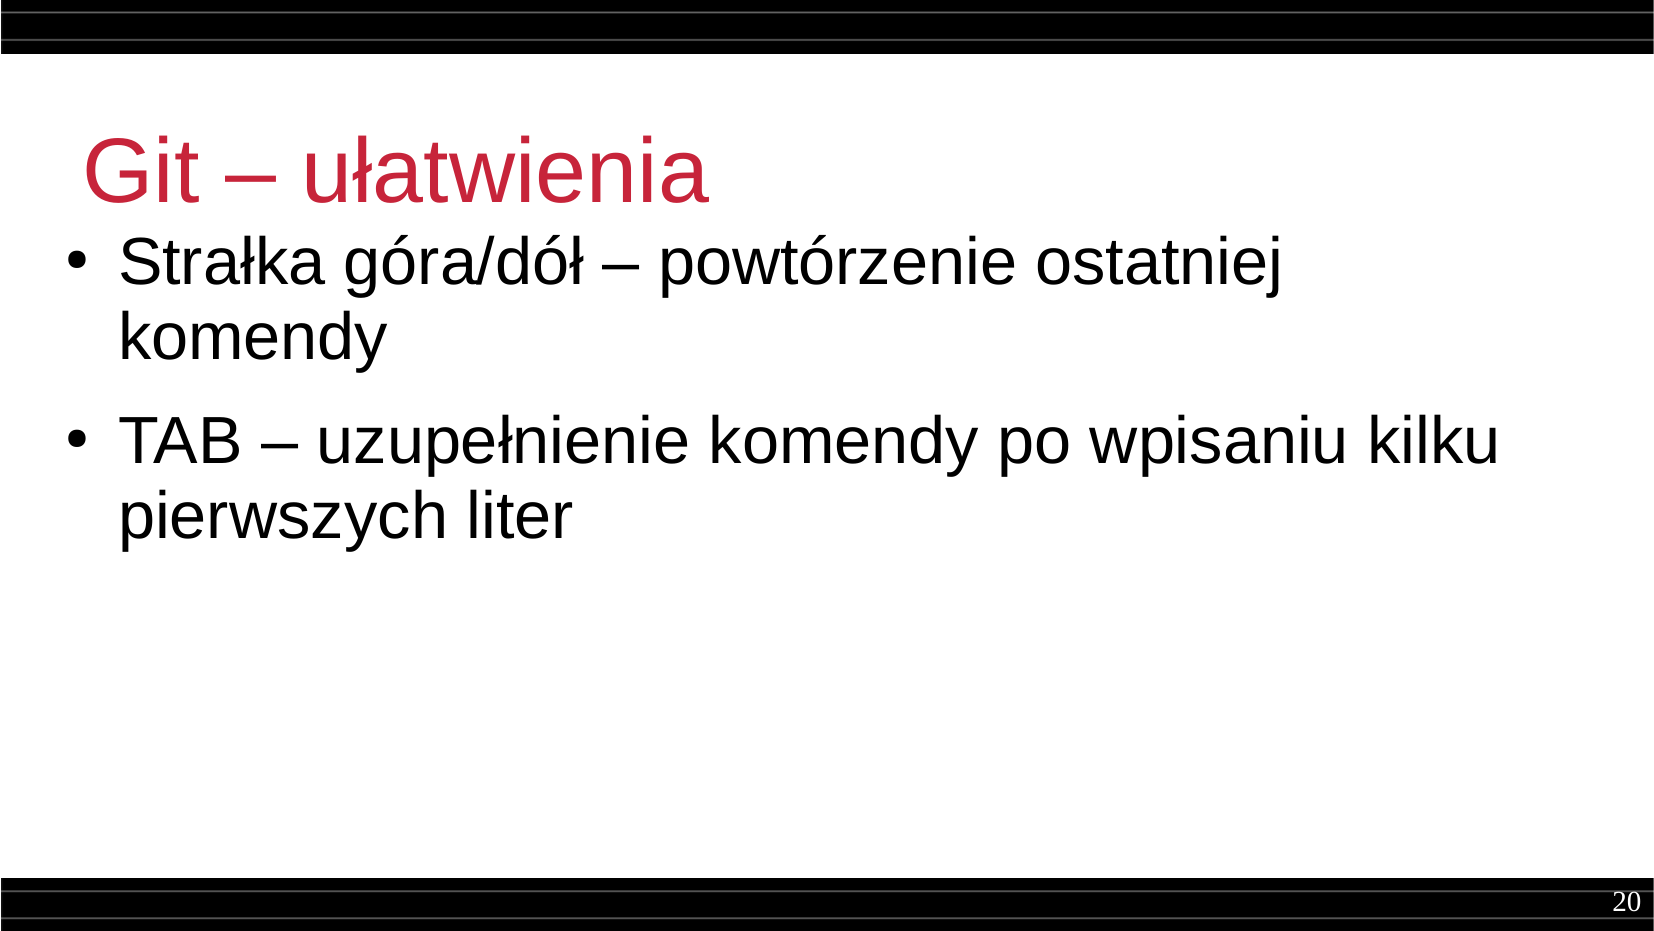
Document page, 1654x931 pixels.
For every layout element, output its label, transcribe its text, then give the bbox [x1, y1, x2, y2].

picture [1, 878, 1654, 931]
list Strałka góra/dół – powtórzenie ostatniej komendy TAB – uzupełnienie komendy po wpisaniu kilku pierwszych liter [47, 224, 1536, 804]
title Git – ułatwienia [82, 92, 1571, 249]
picture [1, 0, 1654, 54]
